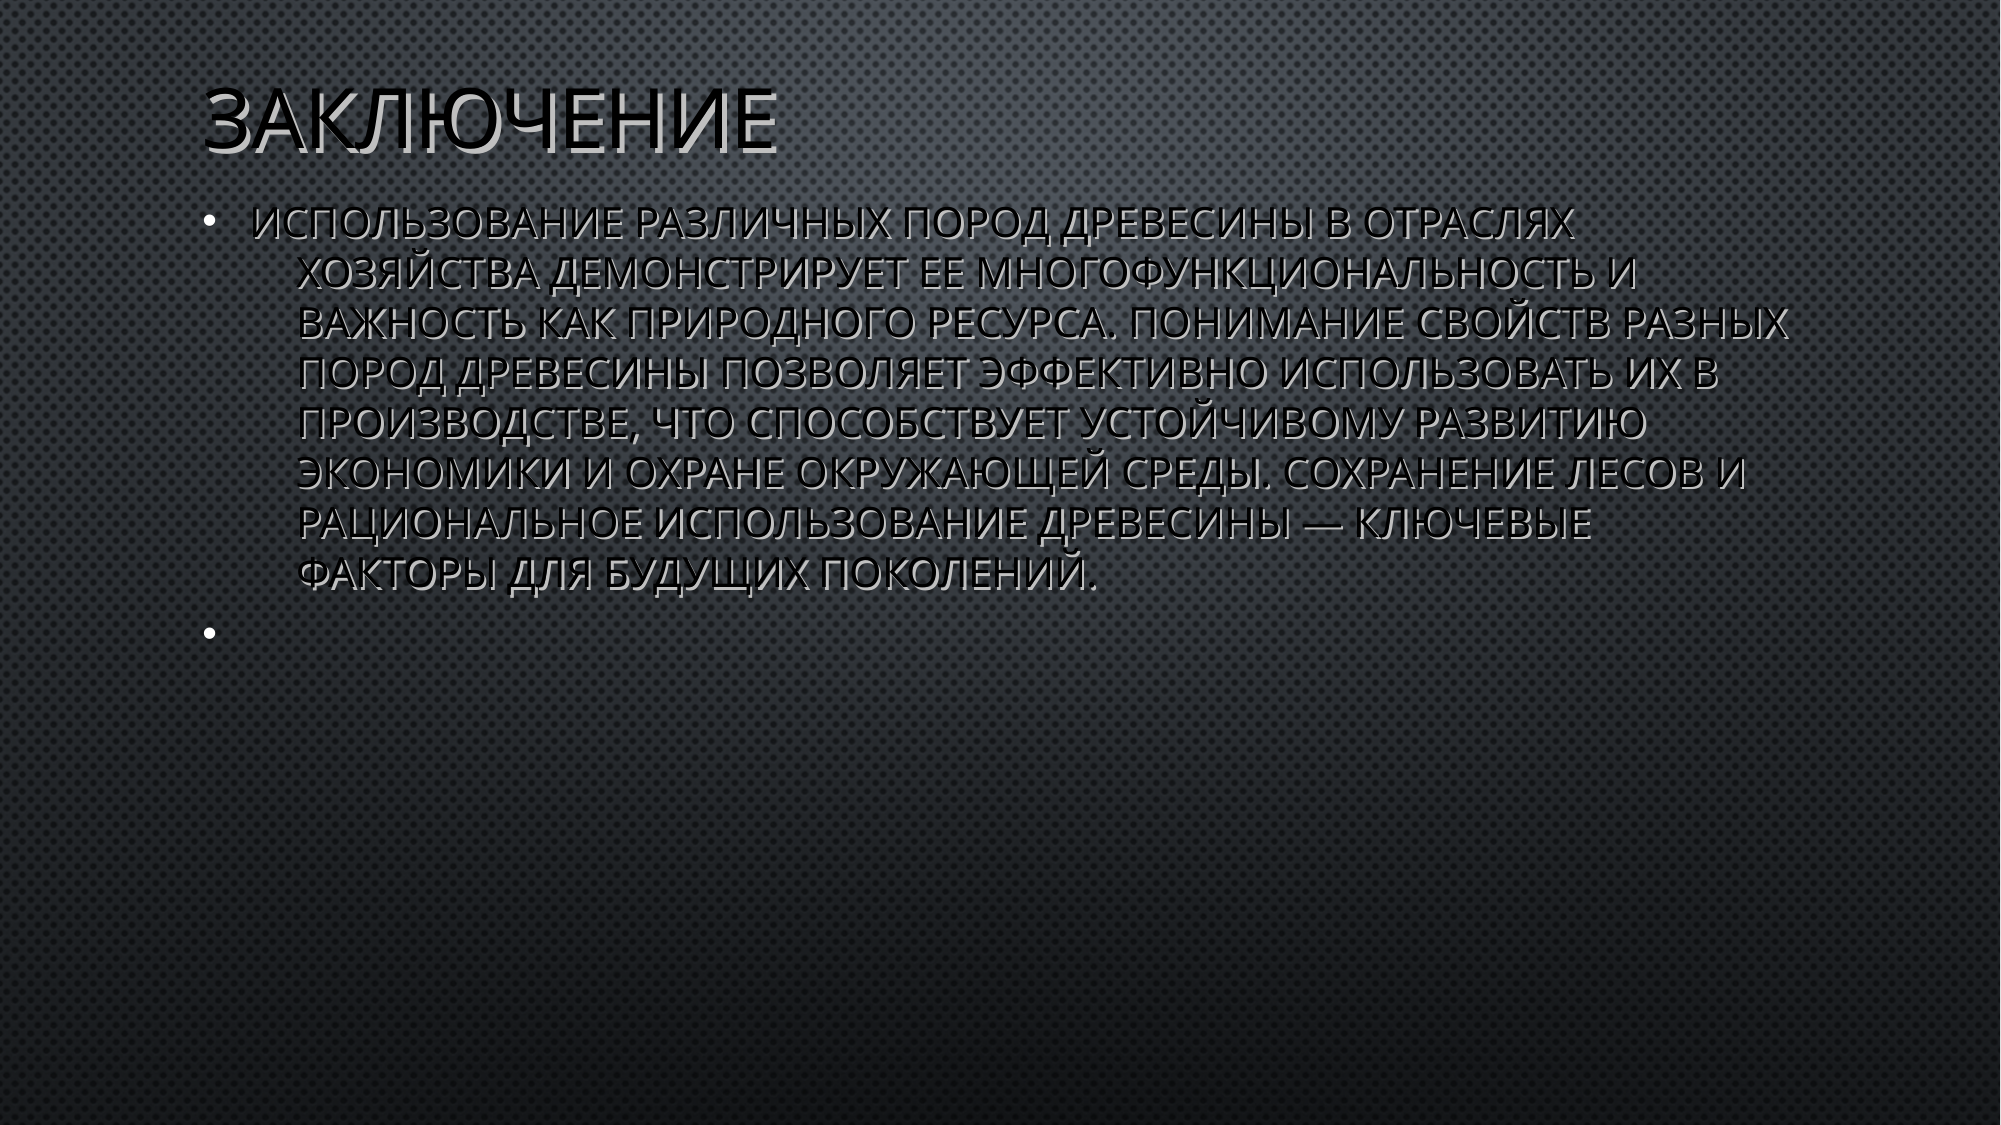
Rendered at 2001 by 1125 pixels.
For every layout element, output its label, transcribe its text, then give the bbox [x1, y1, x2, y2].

title Заключение [187, 0, 1813, 170]
list Использование различных пород древесины в отраслях хозяйства демонстрирует ее многофункциональность и важность как природного ресурса. Понимание свойств разных пород древесины позволяет эффективно использовать их в производстве, что способствует устойчивому развитию экономики и охране окружающей среды. Сохранение лесов и рациональное использование древесины — ключевые факторы для будущих поколений. [187, 170, 1813, 684]
